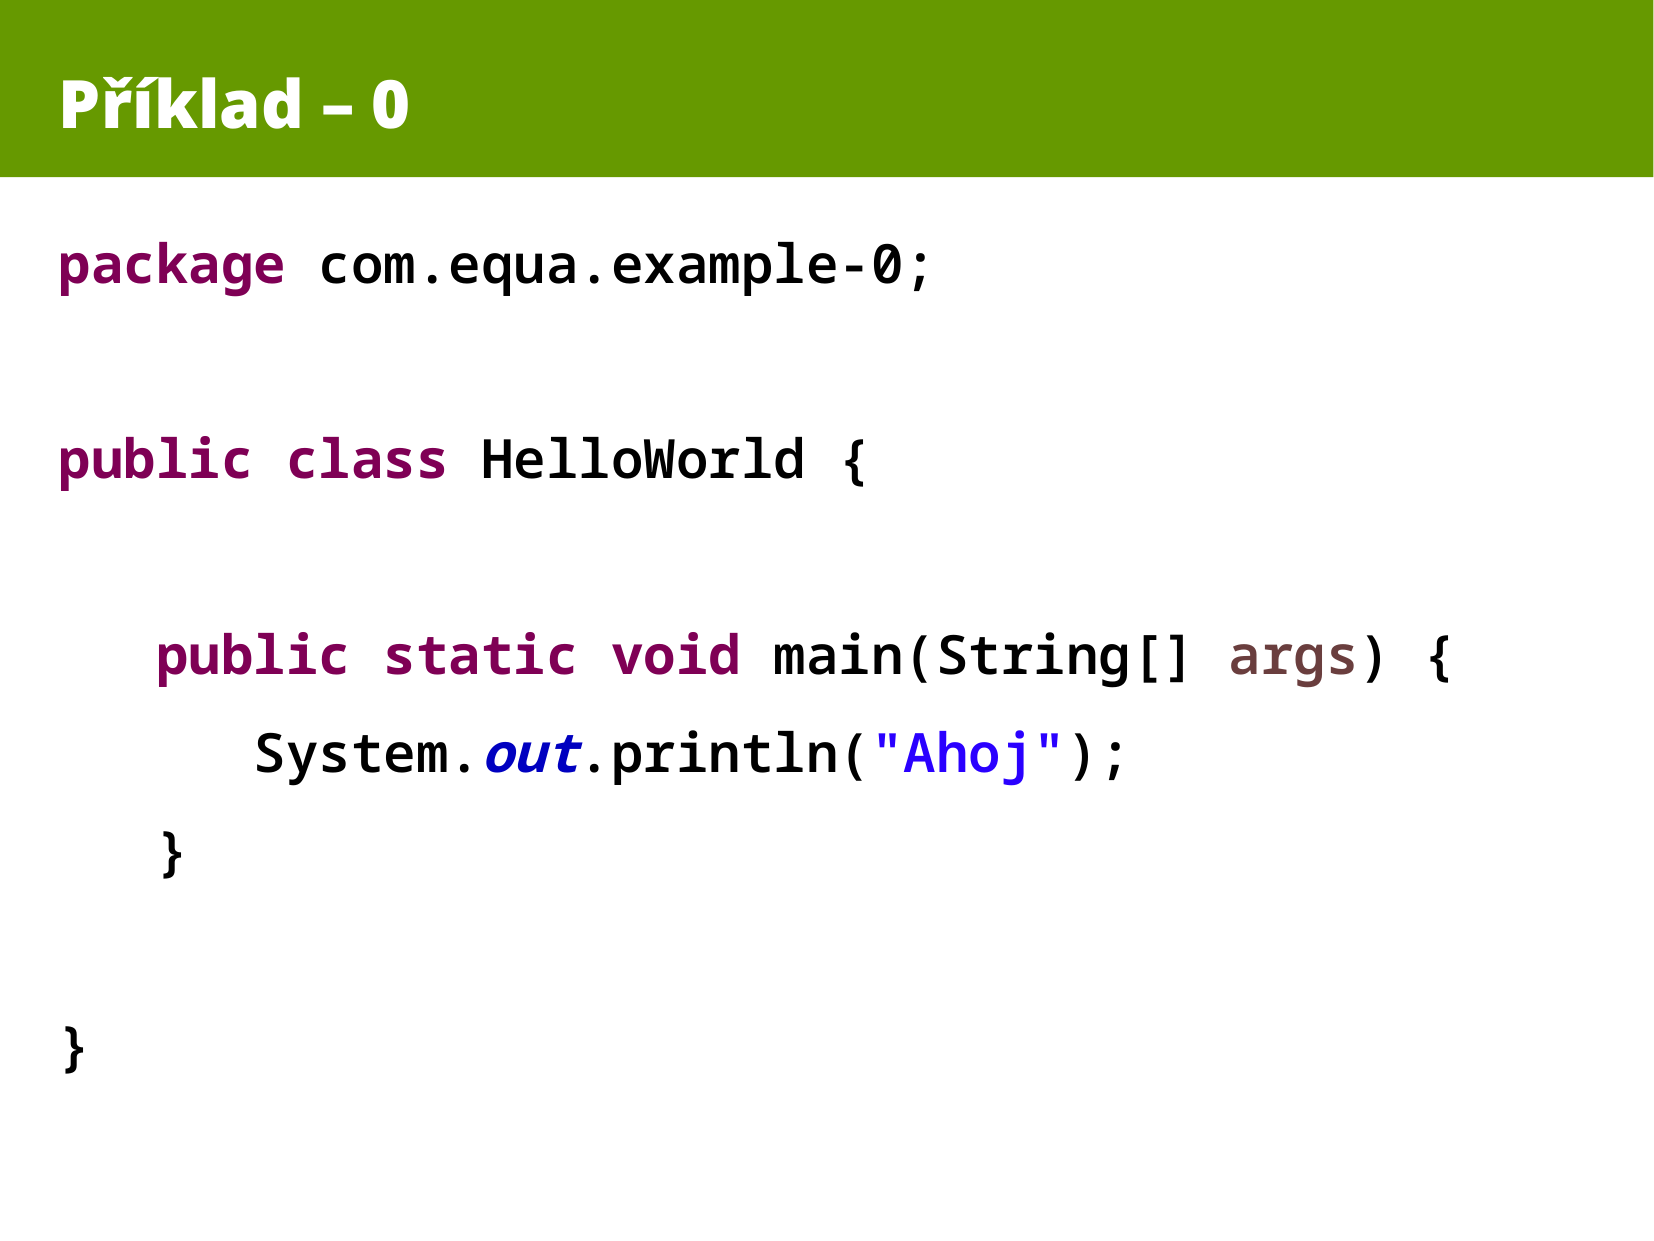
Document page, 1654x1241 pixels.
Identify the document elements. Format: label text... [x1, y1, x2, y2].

list package com.equa.example-0; public class HelloWorld { public static void main(String[] args) { System.out.println("Ahoj"); } } [59, 225, 1593, 1183]
title Příklad – 0 [59, 0, 1595, 148]
